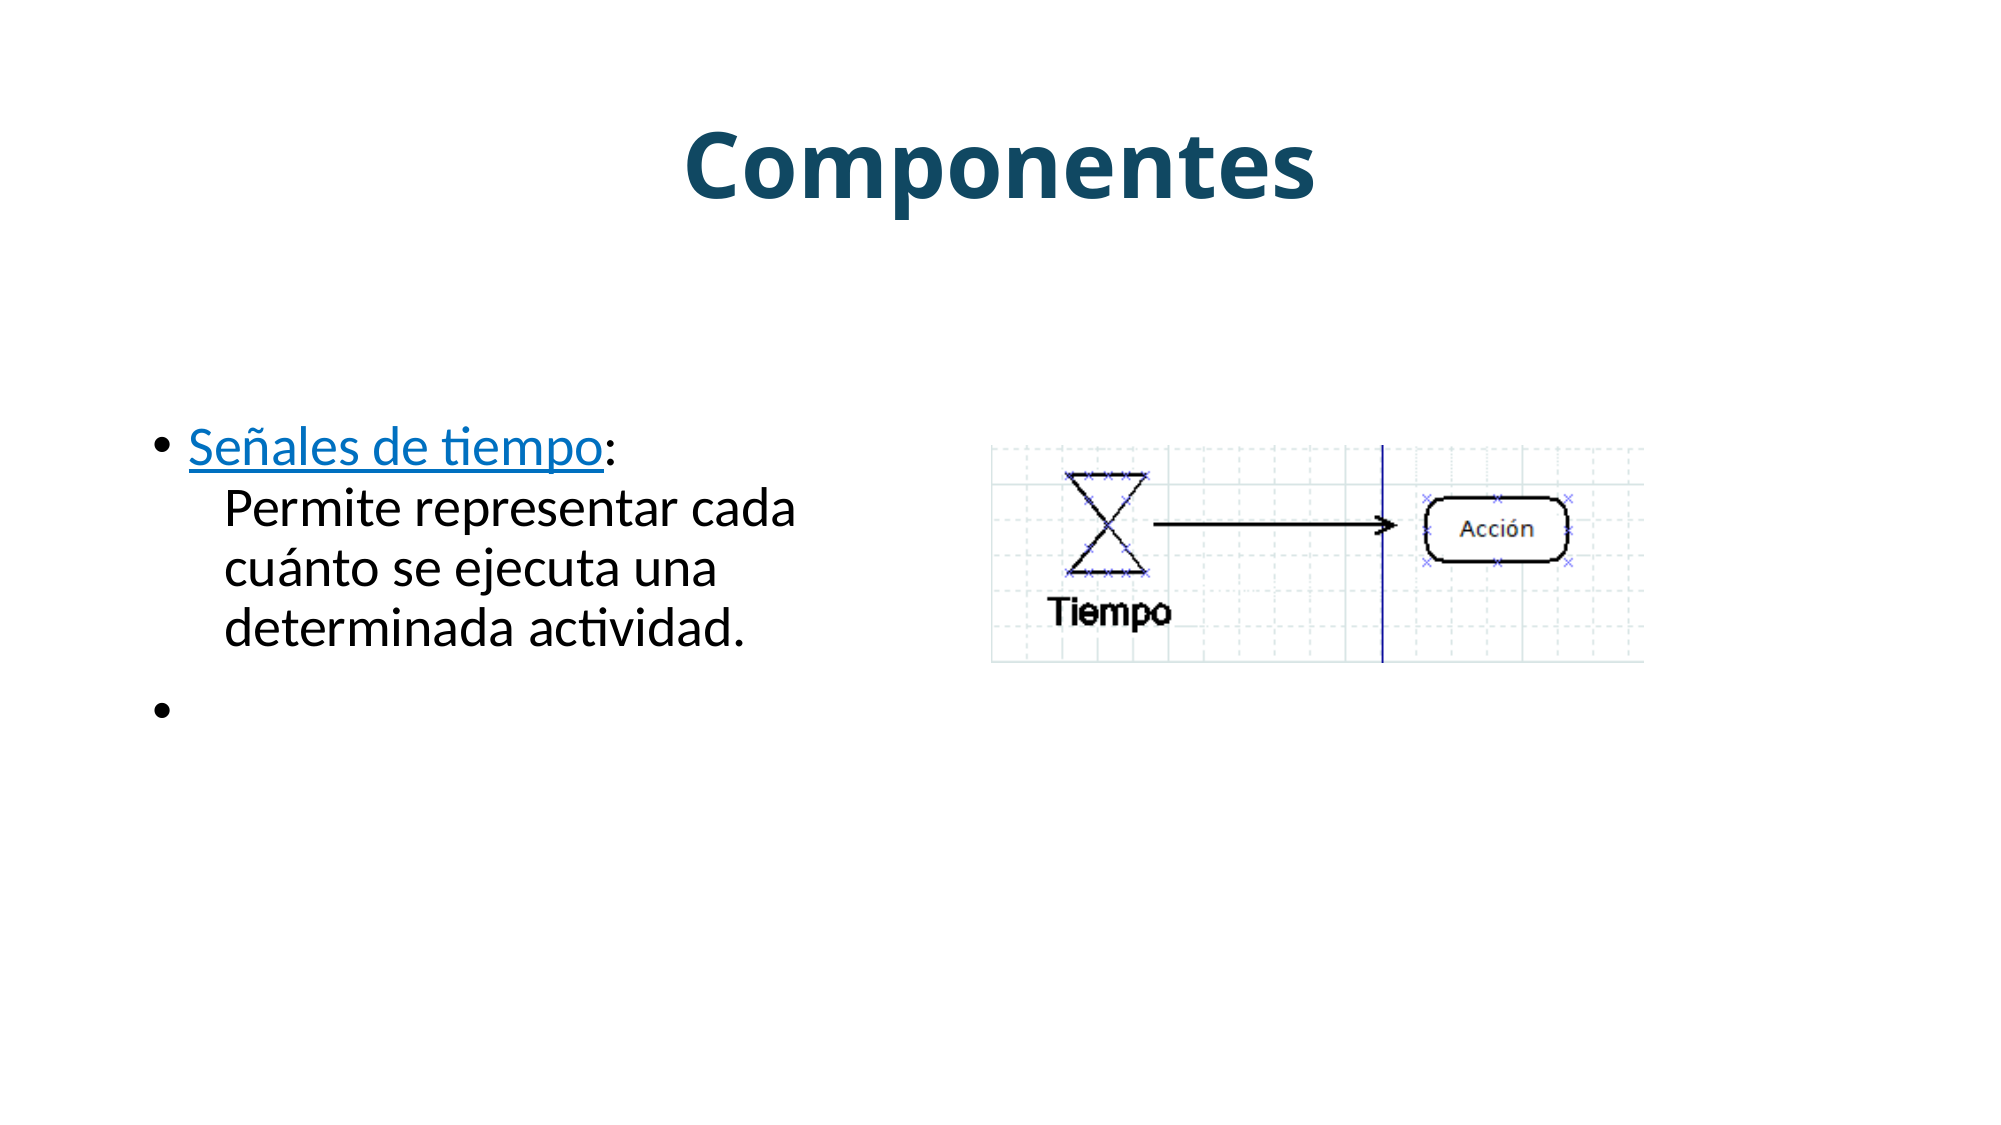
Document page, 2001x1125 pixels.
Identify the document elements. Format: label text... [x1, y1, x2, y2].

list Señales de tiempo: Permite representar cada cuánto se ejecuta una determinada actividad. [137, 409, 821, 715]
picture [991, 445, 1644, 663]
title Componentes [137, 59, 1863, 278]
